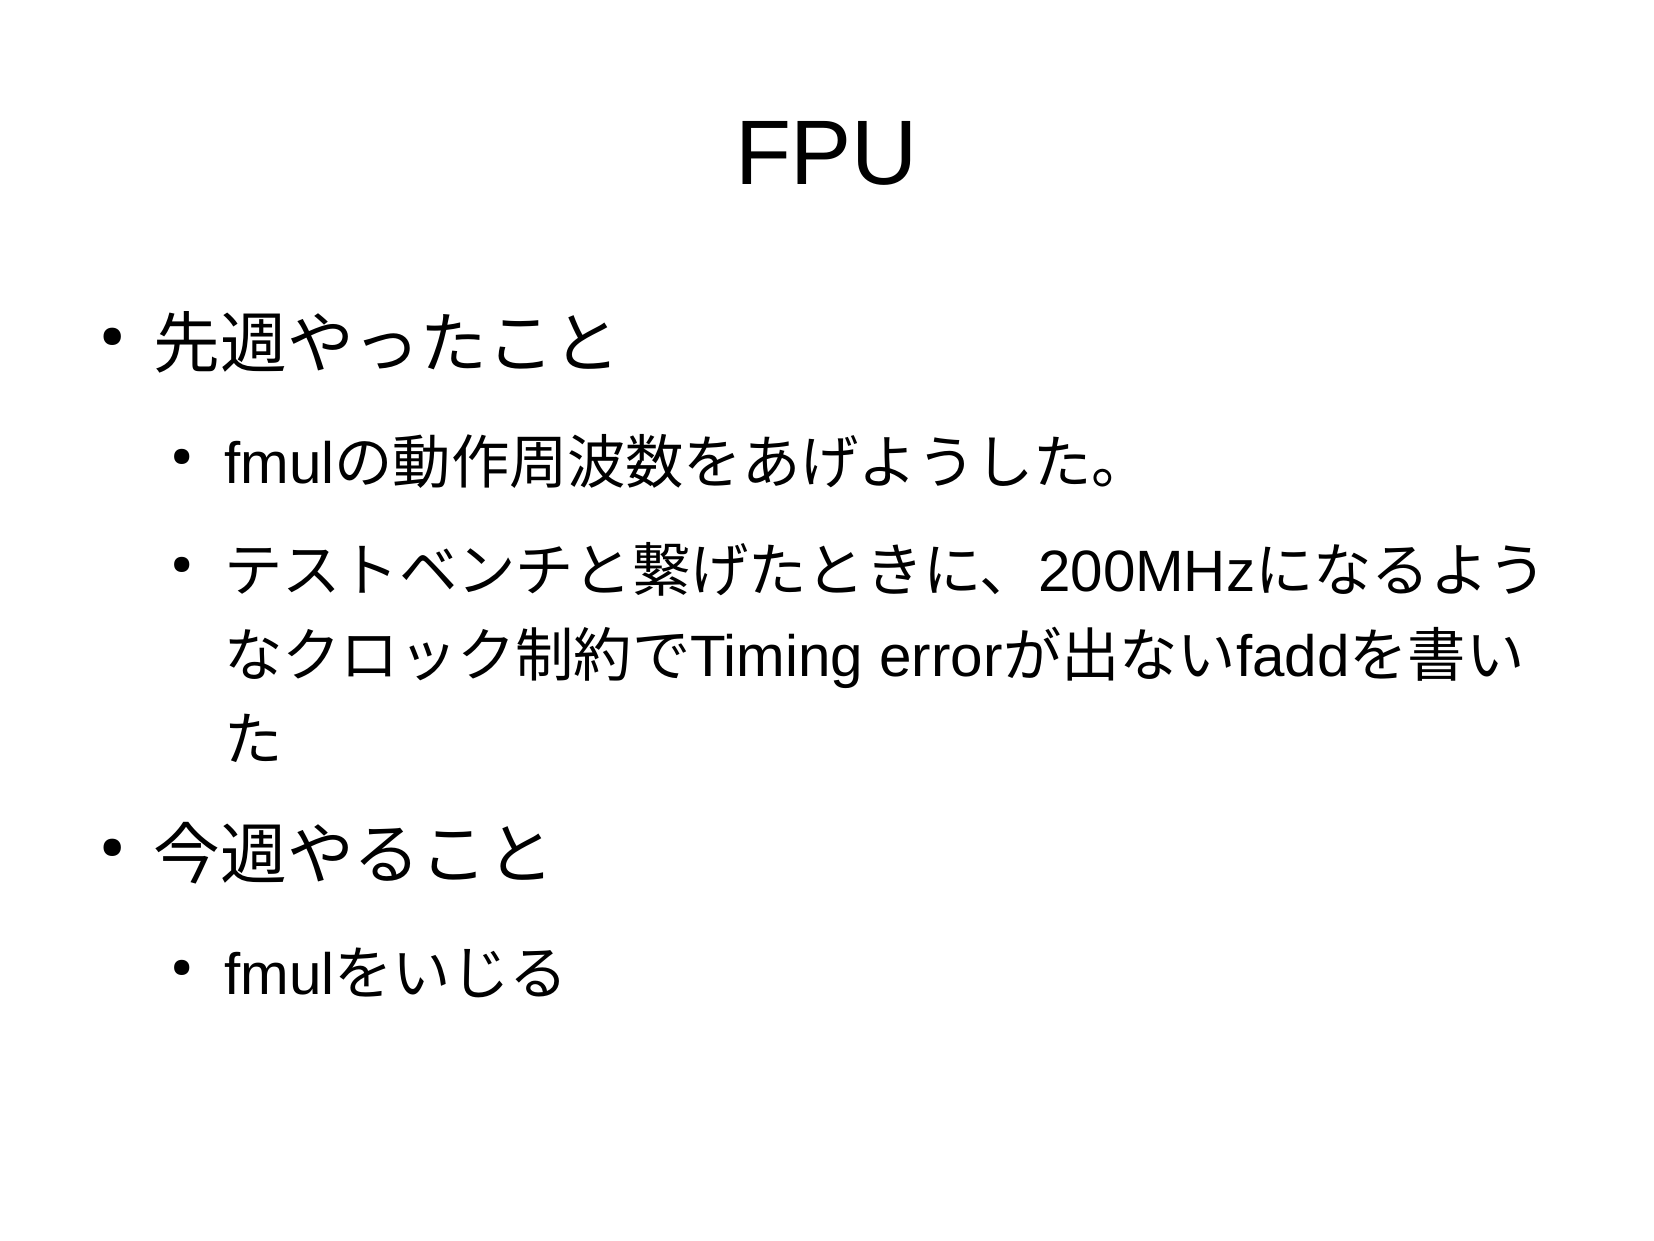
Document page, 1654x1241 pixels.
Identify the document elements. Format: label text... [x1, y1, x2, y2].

list 先週やったこと fmulの動作周波数をあげようした。 テストベンチと繋げたときに、200MHzになるようなクロック制約でTiming errorが出ないfaddを書いた 今週やること fmulをいじる [82, 290, 1571, 1109]
title FPU [82, 49, 1571, 257]
